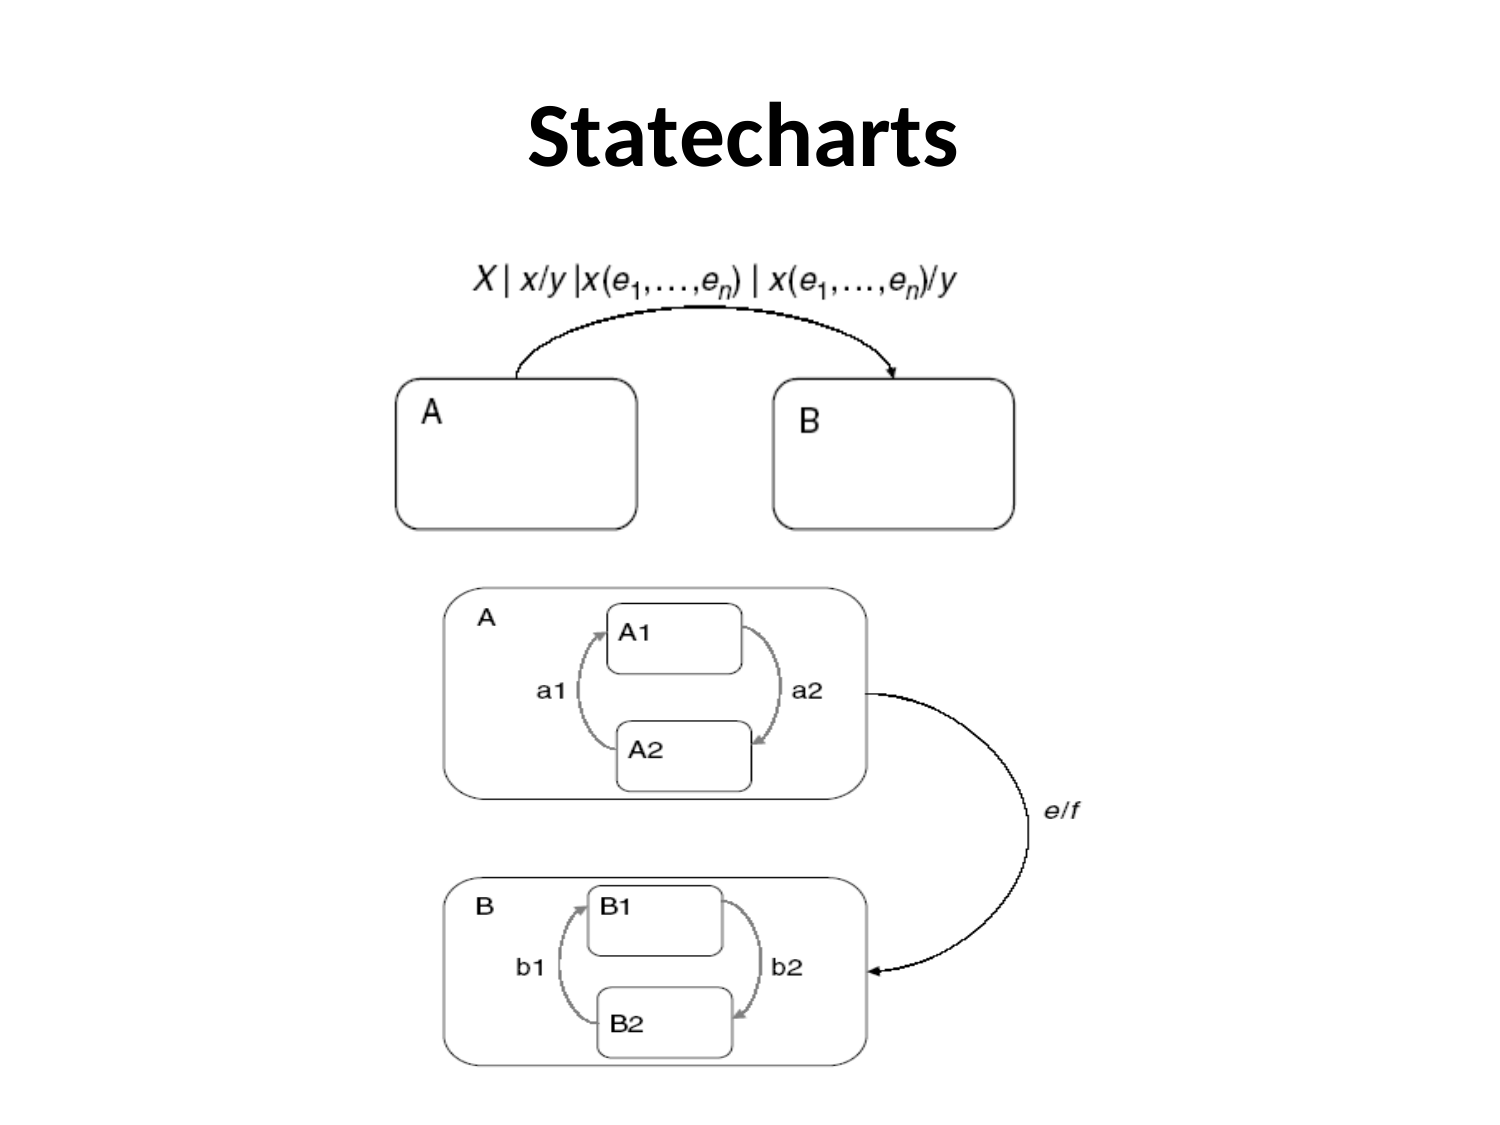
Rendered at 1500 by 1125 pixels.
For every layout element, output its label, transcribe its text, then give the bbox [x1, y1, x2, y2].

title Statecharts [0, 21, 1488, 238]
picture [431, 580, 1089, 1081]
picture [362, 249, 1038, 550]
